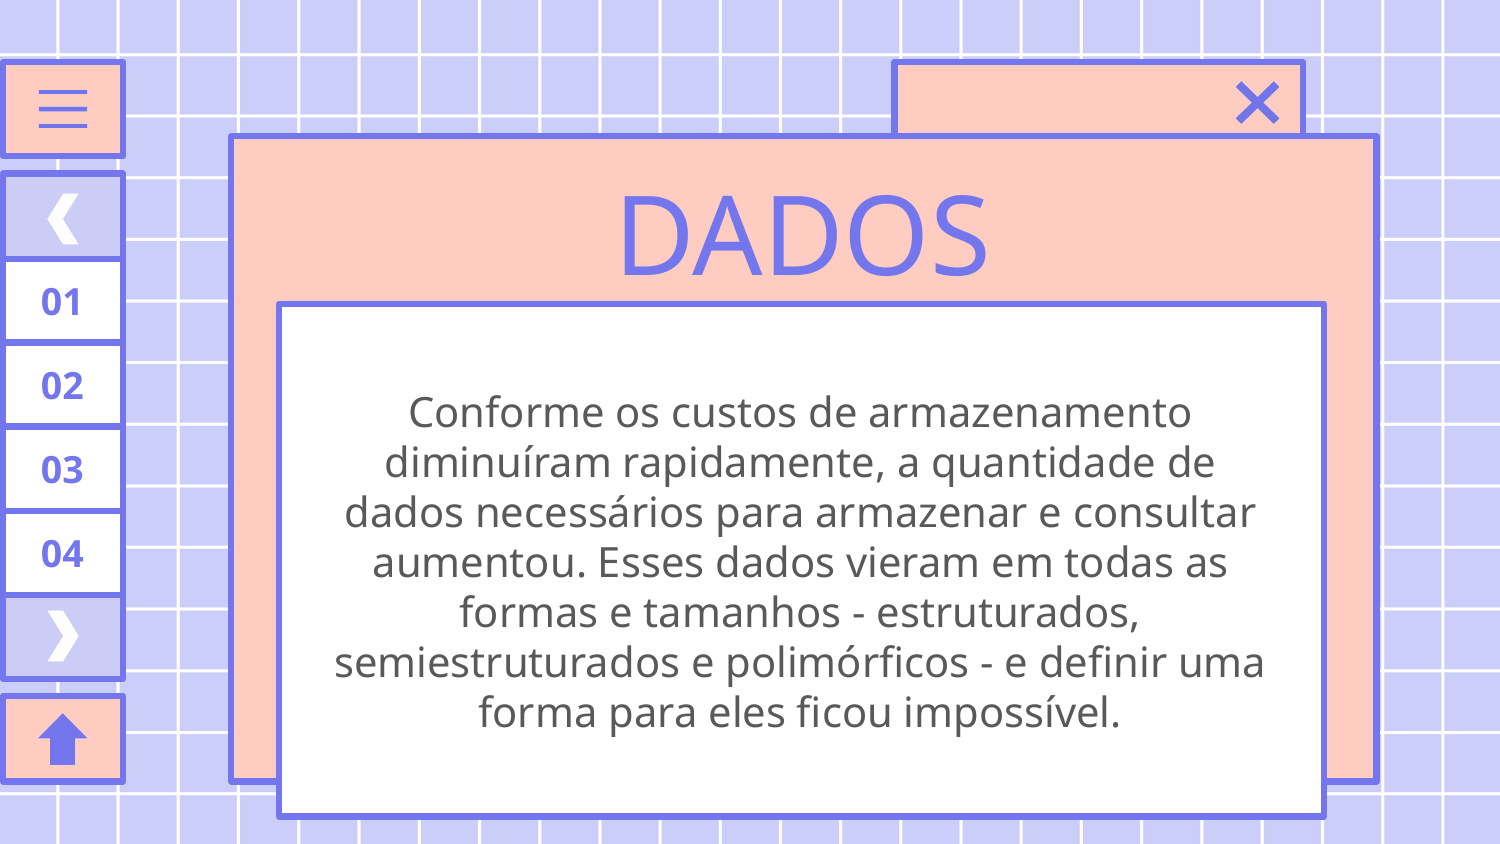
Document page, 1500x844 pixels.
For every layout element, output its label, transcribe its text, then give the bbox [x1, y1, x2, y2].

picture [37, 713, 87, 765]
text_box [278, 303, 1324, 817]
text_box 02 [20, 365, 104, 403]
title DADOS [280, 144, 1326, 319]
picture [38, 193, 88, 245]
text_box 03 [20, 449, 104, 487]
picture [38, 90, 88, 128]
subtitle Conforme os custos de armazenamento diminuíram rapidamente, a quantidade de dados necessários para armazenar e consultar aumentou. Esses dados vieram em todas as formas e tamanhos - estruturados, semiestruturados e polimórficos - e definir uma forma para eles ficou impossível. [321, 351, 1280, 770]
text_box 01 [20, 281, 104, 319]
picture [38, 610, 88, 662]
text_box 04 [20, 533, 104, 572]
picture [0, 0, 1500, 844]
